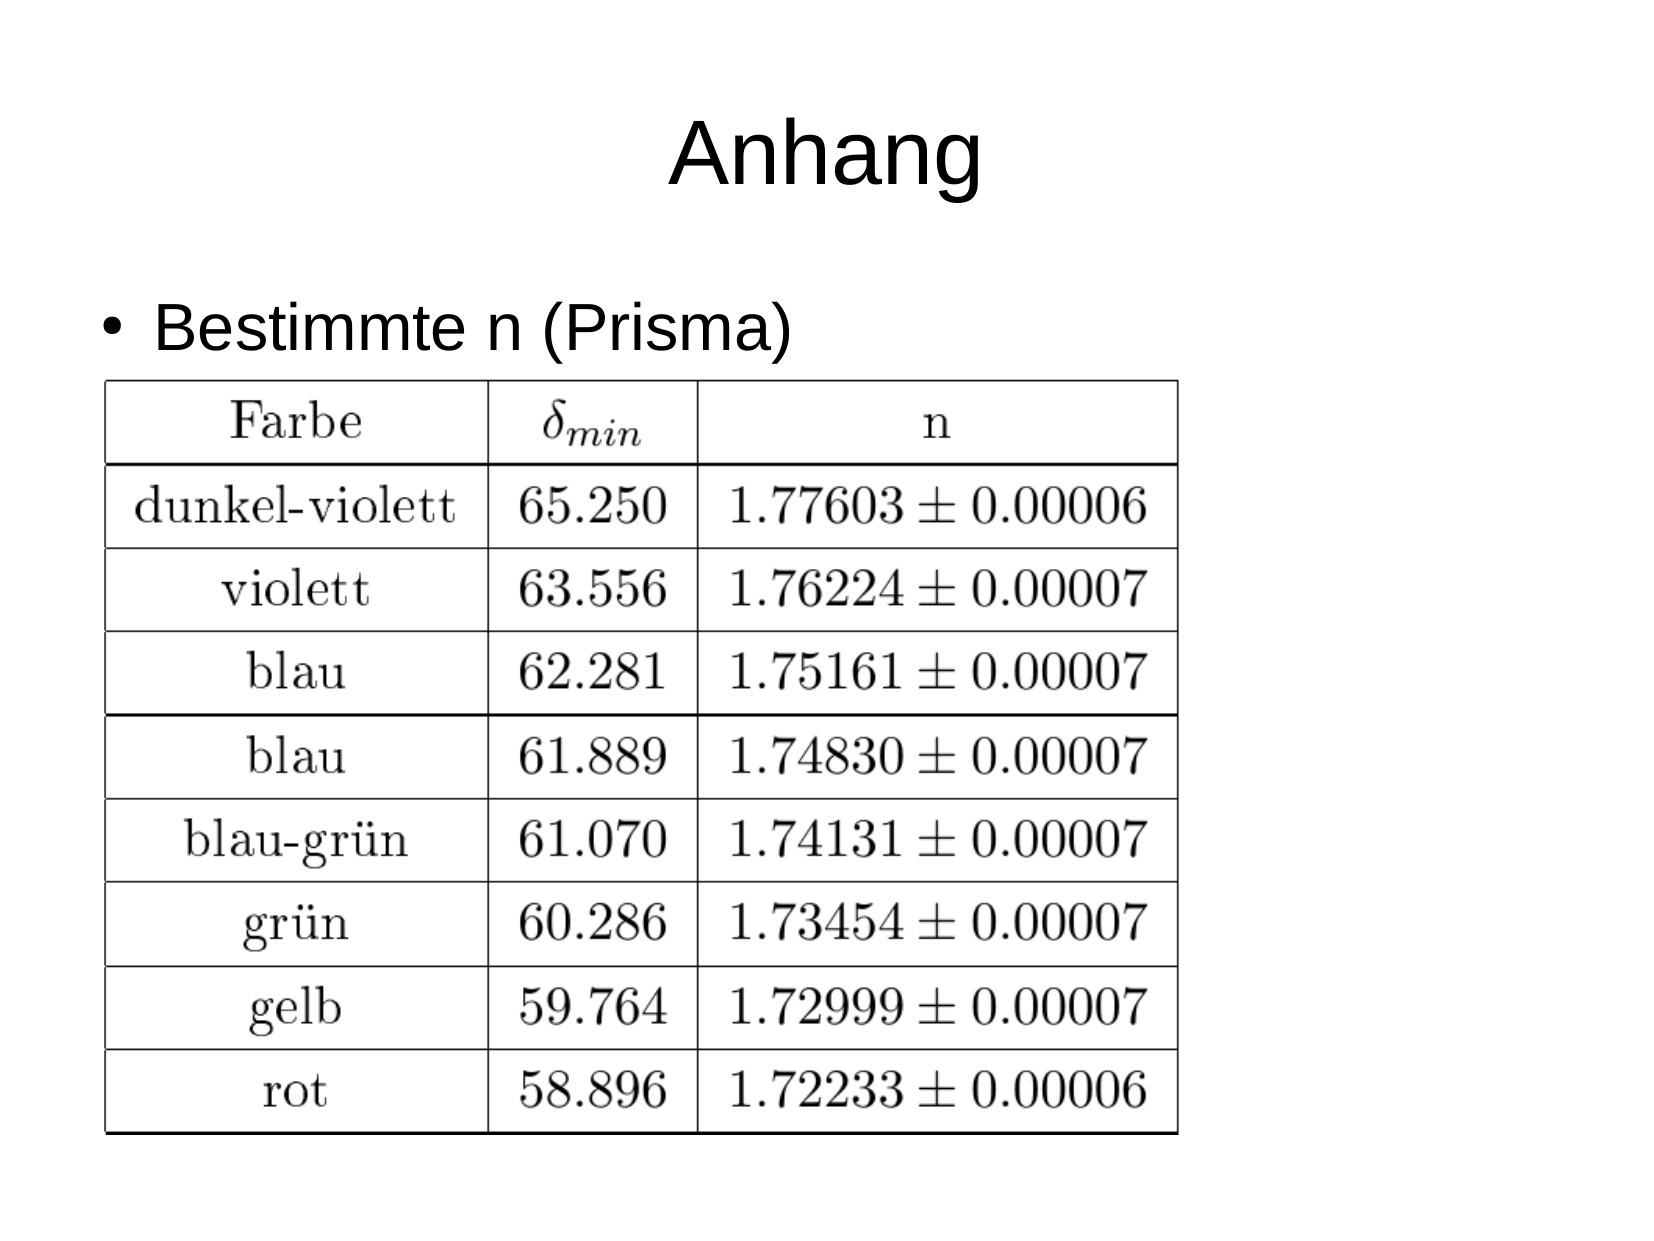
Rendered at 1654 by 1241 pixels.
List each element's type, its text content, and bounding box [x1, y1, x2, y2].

list Bestimmte n (Prisma) [82, 290, 1571, 1109]
title Anhang [82, 49, 1571, 257]
picture [103, 377, 1182, 1135]
